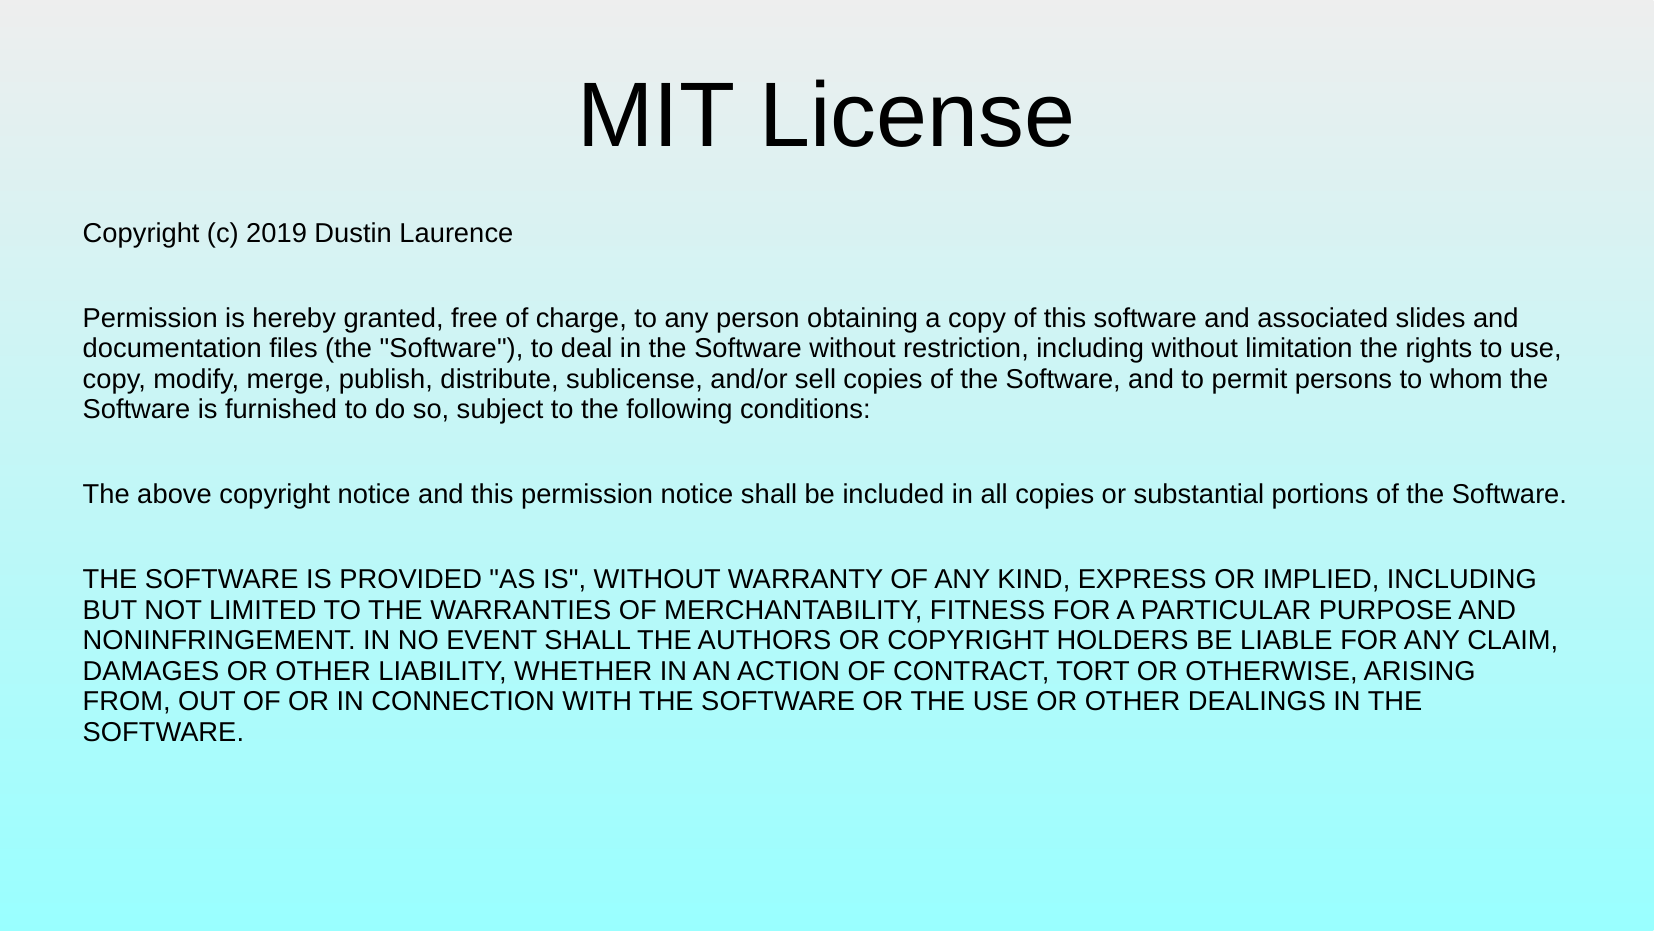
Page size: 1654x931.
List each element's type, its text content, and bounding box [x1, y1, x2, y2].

title MIT License [82, 37, 1571, 193]
list Copyright (c) 2019 Dustin Laurence Permission is hereby granted, free of charge, to any person obtaining a copy of this software and associated slides and documentation files (the "Software"), to deal in the Software without restriction, including without limitation the rights to use, copy, modify, merge, publish, distribute, sublicense, and/or sell copies of the Software, and to permit persons to whom the Software is furnished to do so, subject to the following conditions: The above copyright notice and this permission notice shall be included in all copies or substantial portions of the Software. THE SOFTWARE IS PROVIDED "AS IS", WITHOUT WARRANTY OF ANY KIND, EXPRESS OR IMPLIED, INCLUDING BUT NOT LIMITED TO THE WARRANTIES OF MERCHANTABILITY, FITNESS FOR A PARTICULAR PURPOSE AND NONINFRINGEMENT. IN NO EVENT SHALL THE AUTHORS OR COPYRIGHT HOLDERS BE LIABLE FOR ANY CLAIM, DAMAGES OR OTHER LIABILITY, WHETHER IN AN ACTION OF CONTRACT, TORT OR OTHERWISE, ARISING FROM, OUT OF OR IN CONNECTION WITH THE SOFTWARE OR THE USE OR OTHER DEALINGS IN THE SOFTWARE. [82, 217, 1571, 758]
